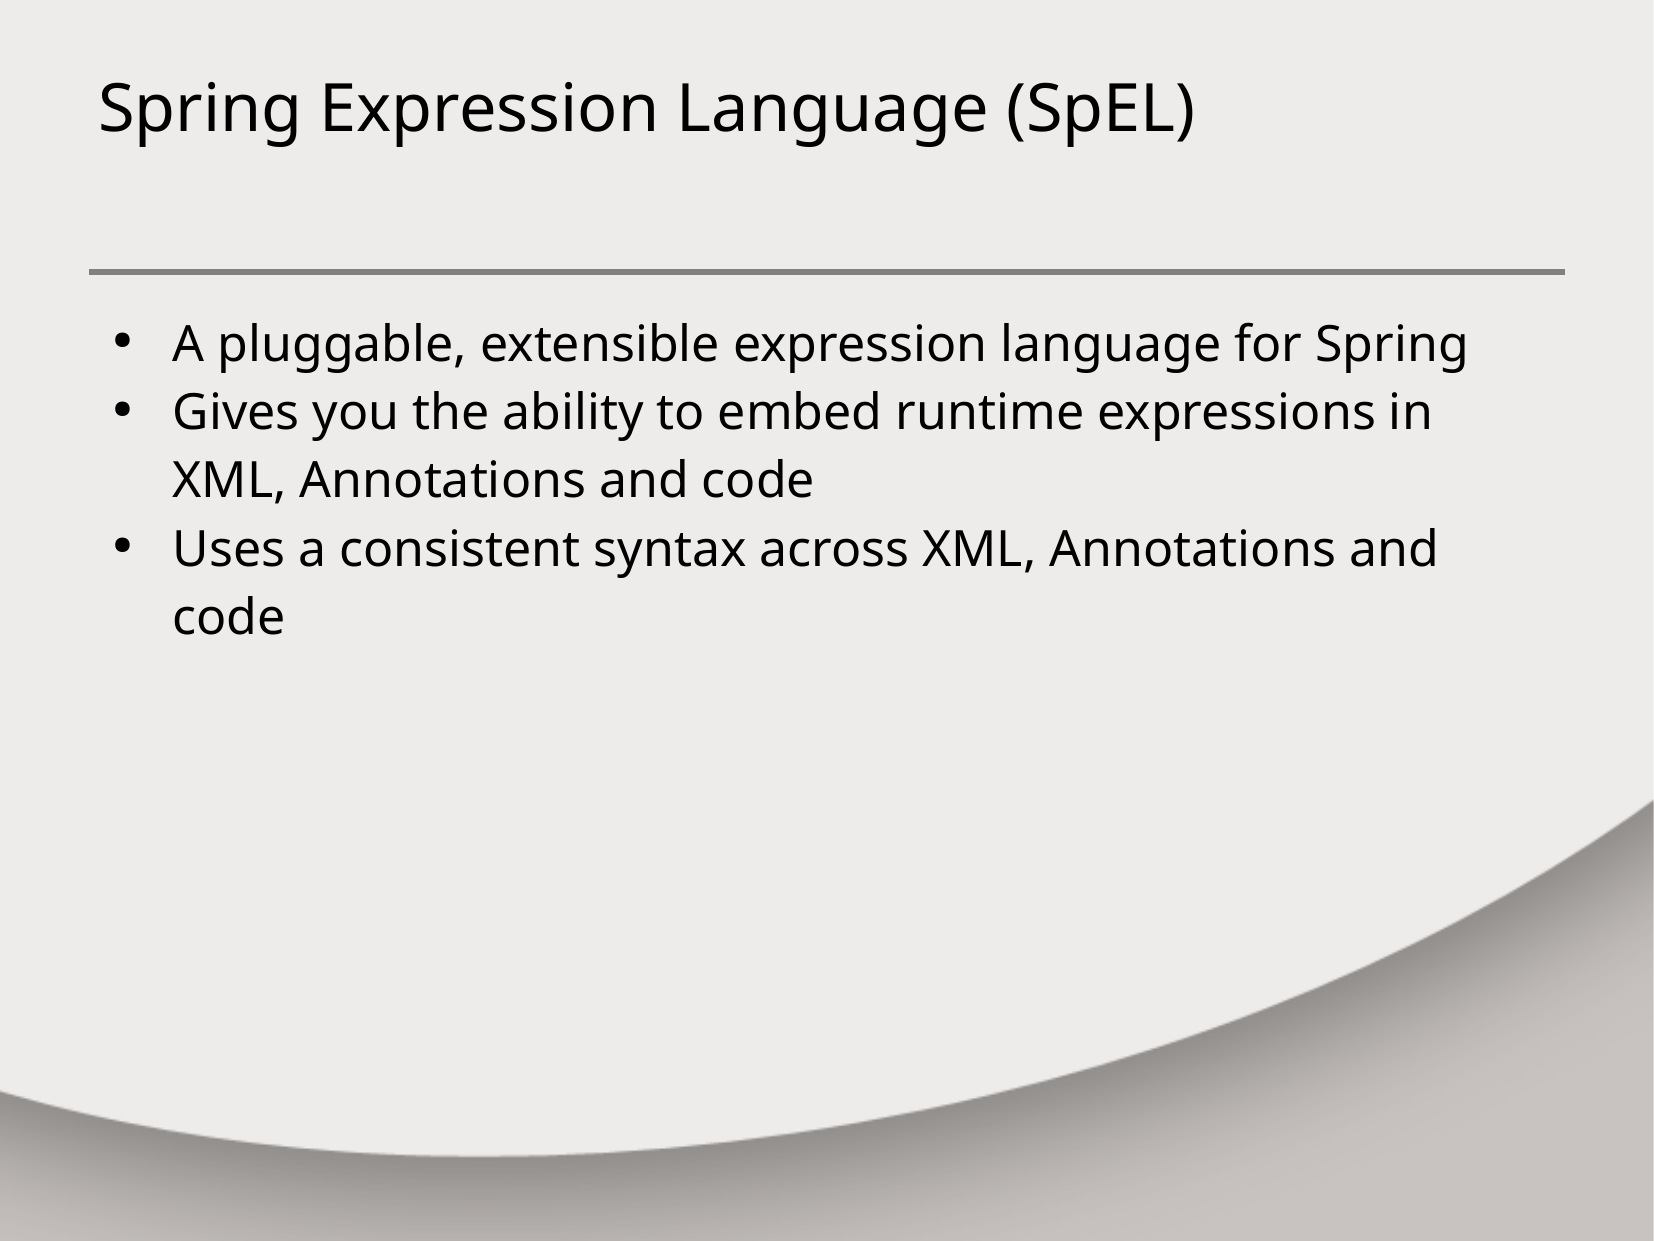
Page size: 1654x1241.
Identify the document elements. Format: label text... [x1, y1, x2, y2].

title Spring Expression Language (SpEL) [98, 75, 1561, 226]
picture [0, 0, 1654, 1241]
text_box A pluggable, extensible expression language for Spring Gives you the ability to embed runtime expressions in XML, Annotations and code Uses a consistent syntax across XML, Annotations and code [97, 300, 1561, 1164]
